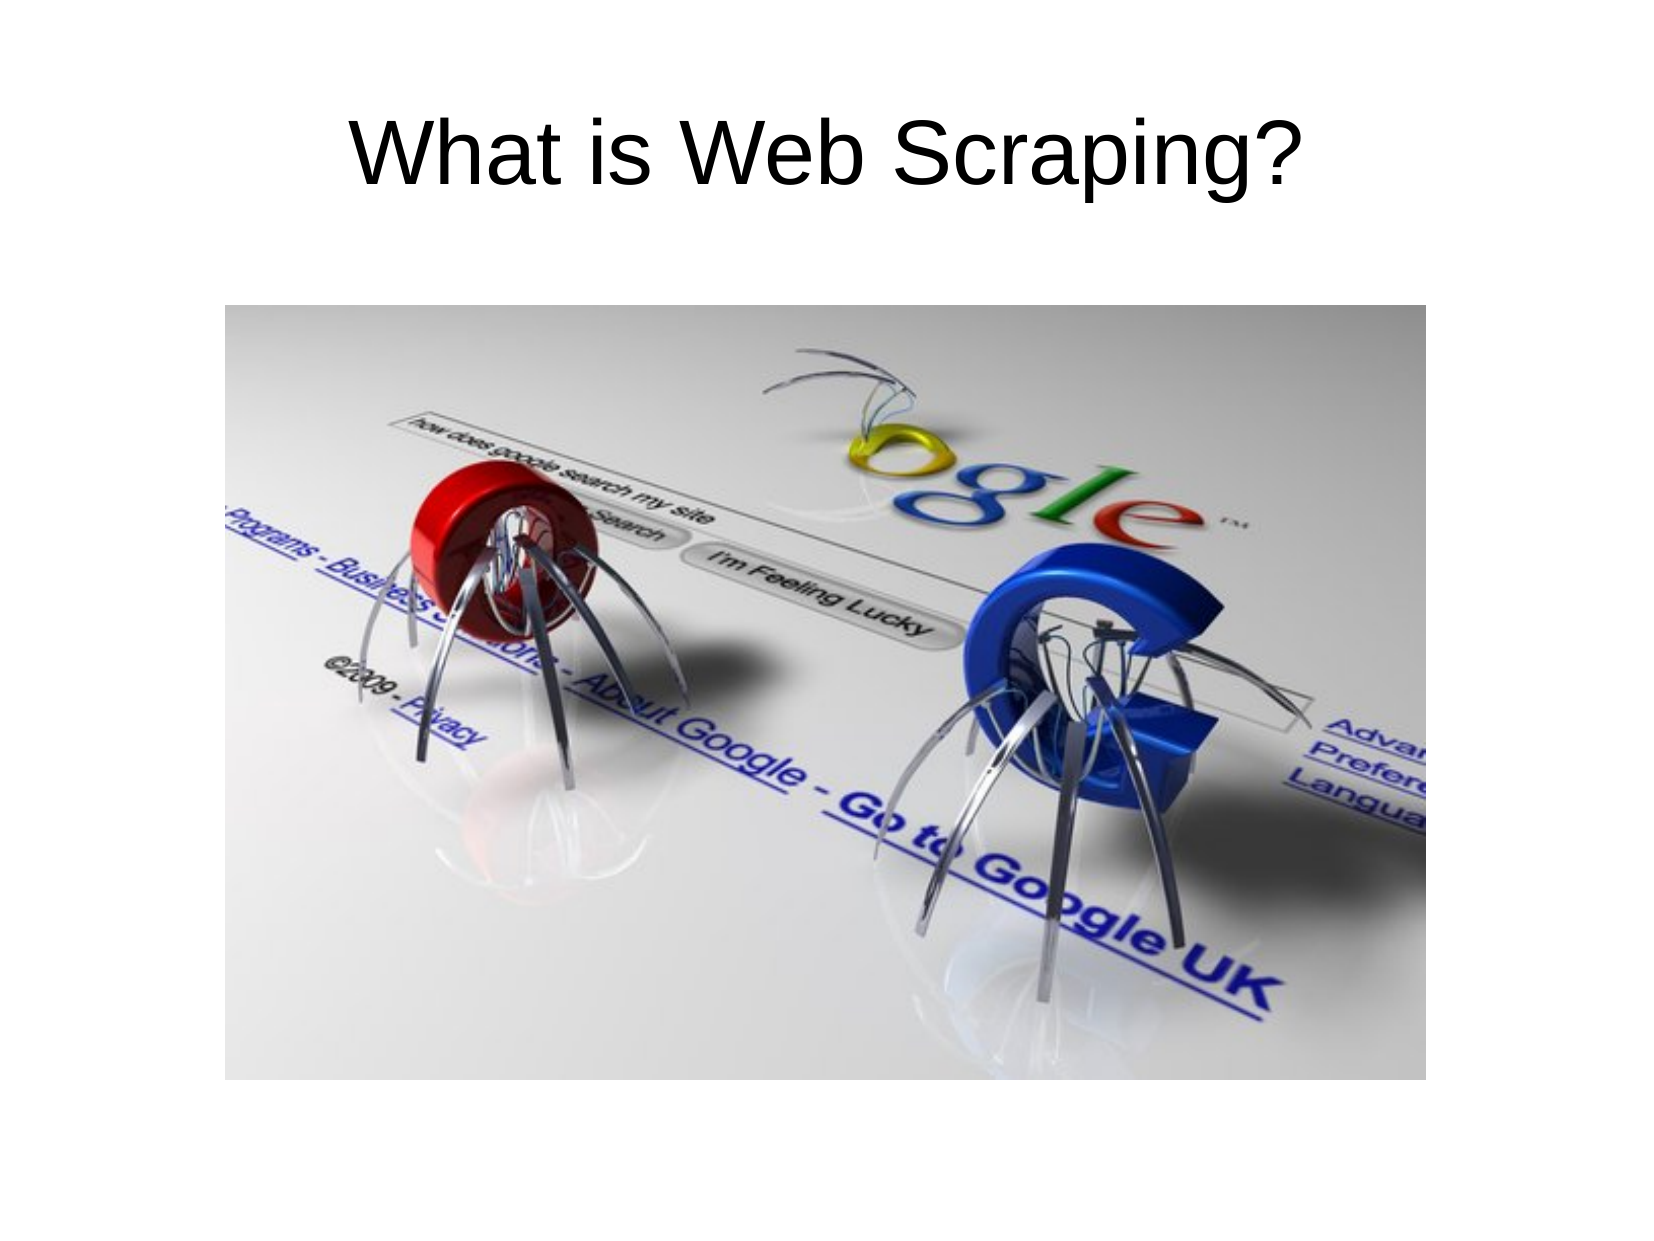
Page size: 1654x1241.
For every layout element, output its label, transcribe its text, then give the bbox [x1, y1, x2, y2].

title What is Web Scraping? [82, 49, 1571, 257]
picture [225, 305, 1426, 1081]
